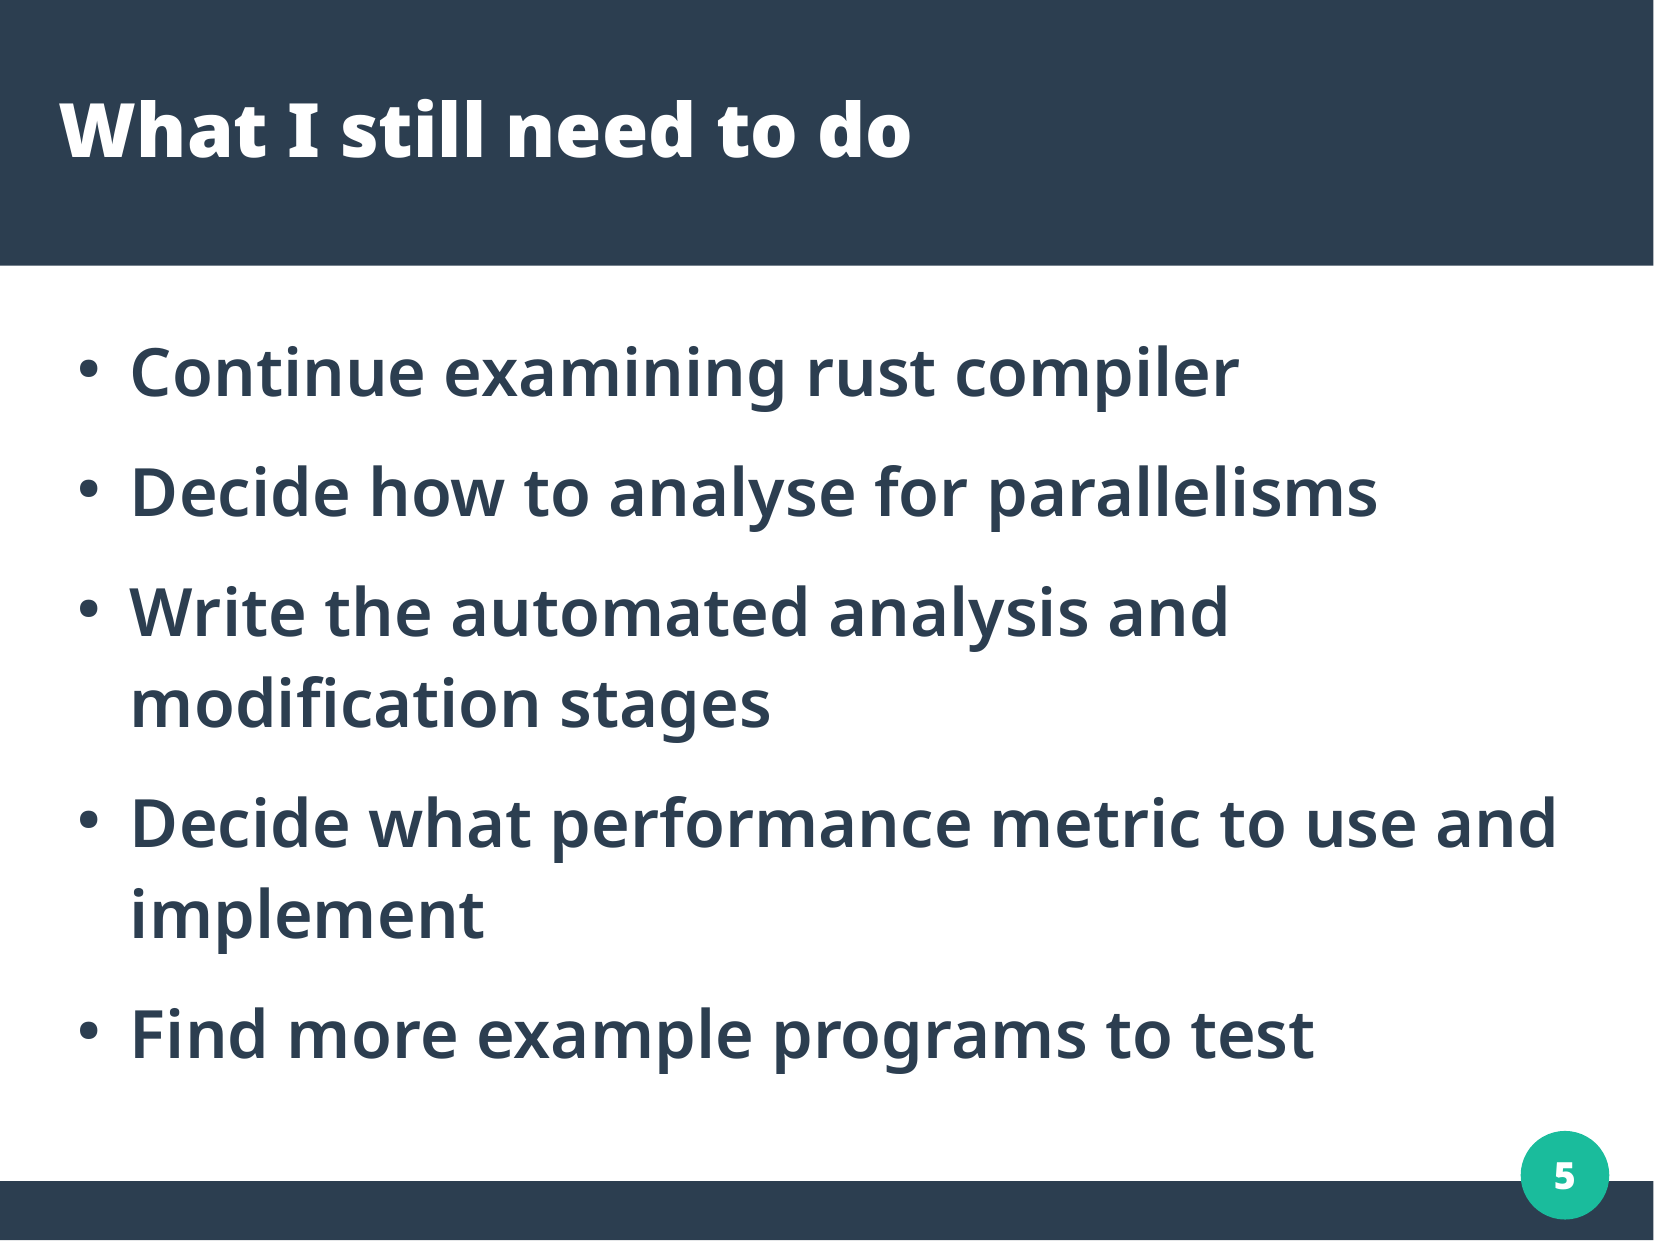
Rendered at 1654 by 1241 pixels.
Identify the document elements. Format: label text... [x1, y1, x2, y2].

title What I still need to do [59, 49, 1595, 207]
list Continue examining rust compiler Decide how to analyse for parallelisms Write the automated analysis and modification stages Decide what performance metric to use and implement Find more example programs to test [59, 324, 1595, 1152]
